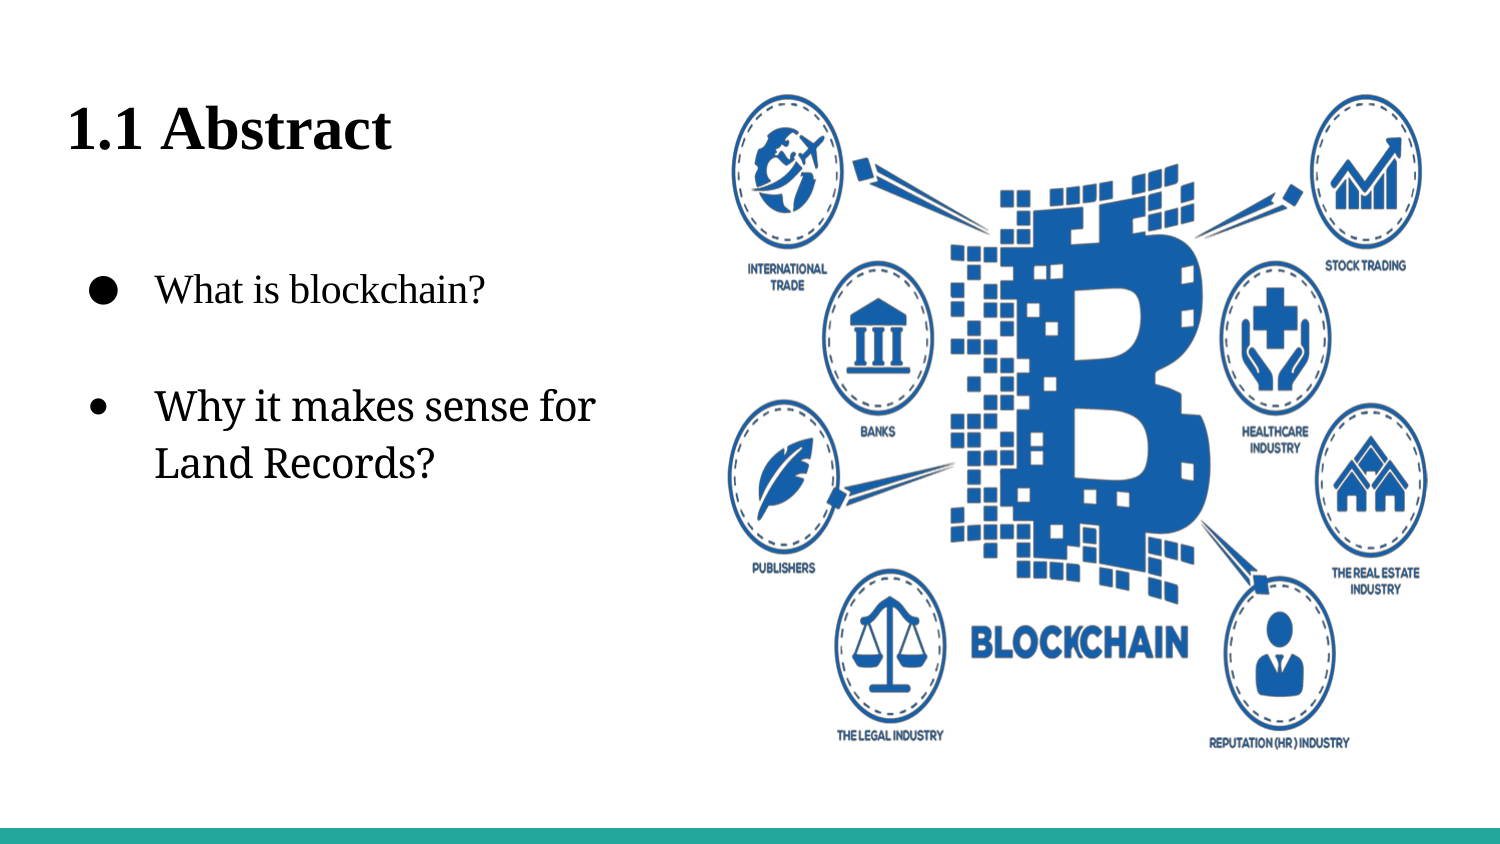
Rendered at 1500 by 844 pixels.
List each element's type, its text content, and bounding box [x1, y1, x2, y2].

title 1.1 Abstract [64, 84, 396, 164]
text_box What is blockchain? Why it makes sense for Land Records? [82, 251, 713, 511]
text_box [713, 89, 1449, 750]
text_box [0, 828, 1500, 844]
